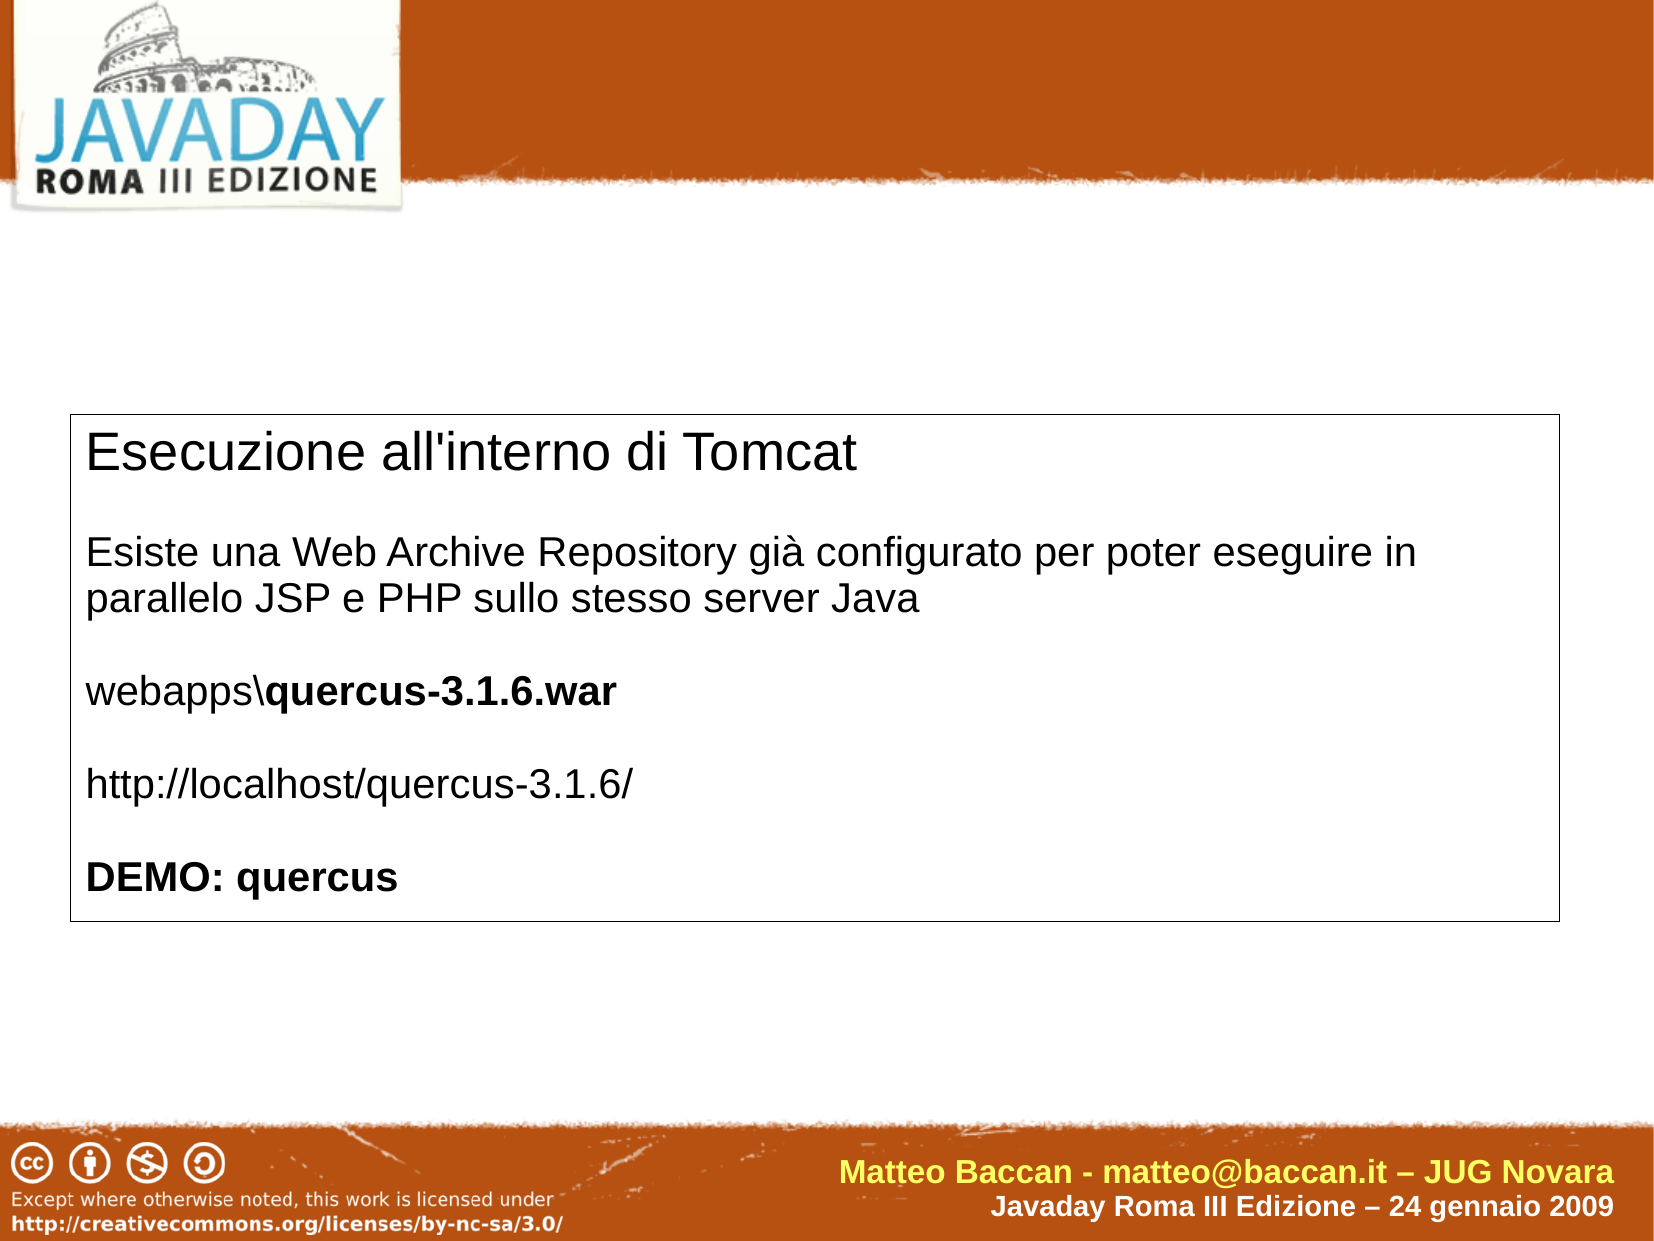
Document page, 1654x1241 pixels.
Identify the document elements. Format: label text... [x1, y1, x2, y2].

text_box Esecuzione all'interno di Tomcat Esiste una Web Archive Repository già configurato per poter eseguire in parallelo JSP e PHP sullo stesso server Java webapps\quercus-3.1.6.war http://localhost/quercus-3.1.6/ DEMO: quercus [70, 414, 1560, 922]
picture [0, 1007, 1654, 1241]
picture [0, 0, 1654, 231]
